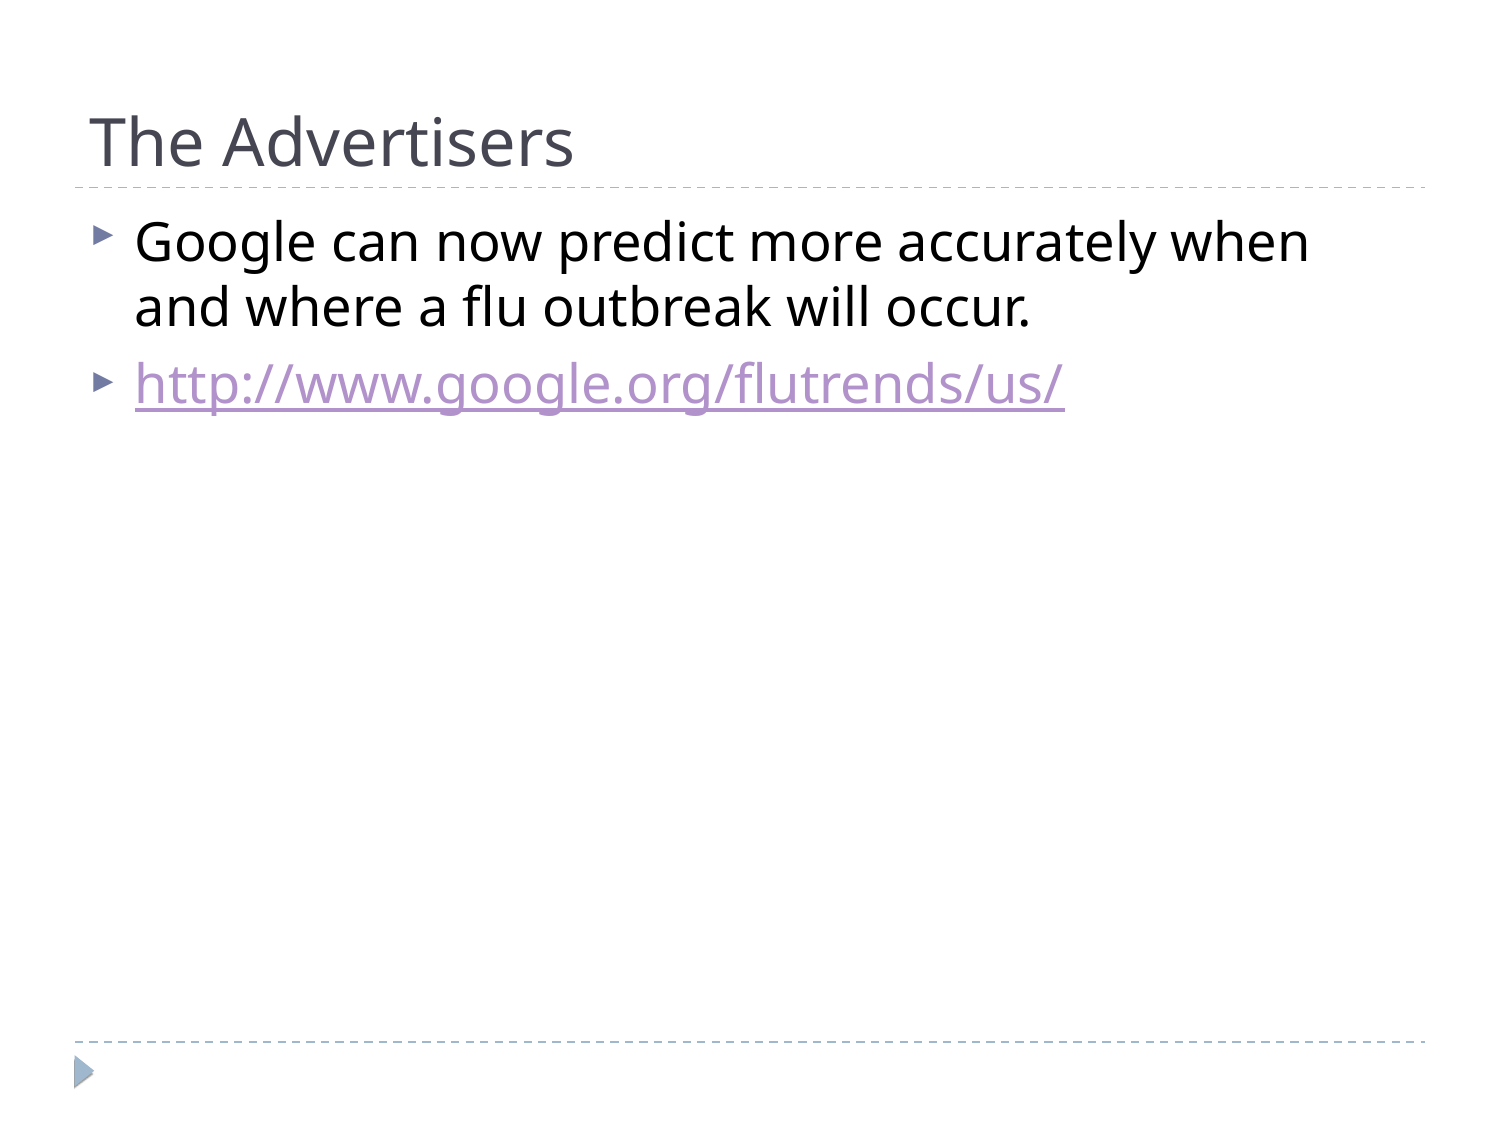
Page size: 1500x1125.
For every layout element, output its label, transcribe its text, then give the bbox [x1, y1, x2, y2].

title The Advertisers [75, 24, 1425, 188]
list Google can now predict more accurately when and where a flu outbreak will occur. http://www.google.org/flutrends/us/ [75, 200, 1425, 1010]
